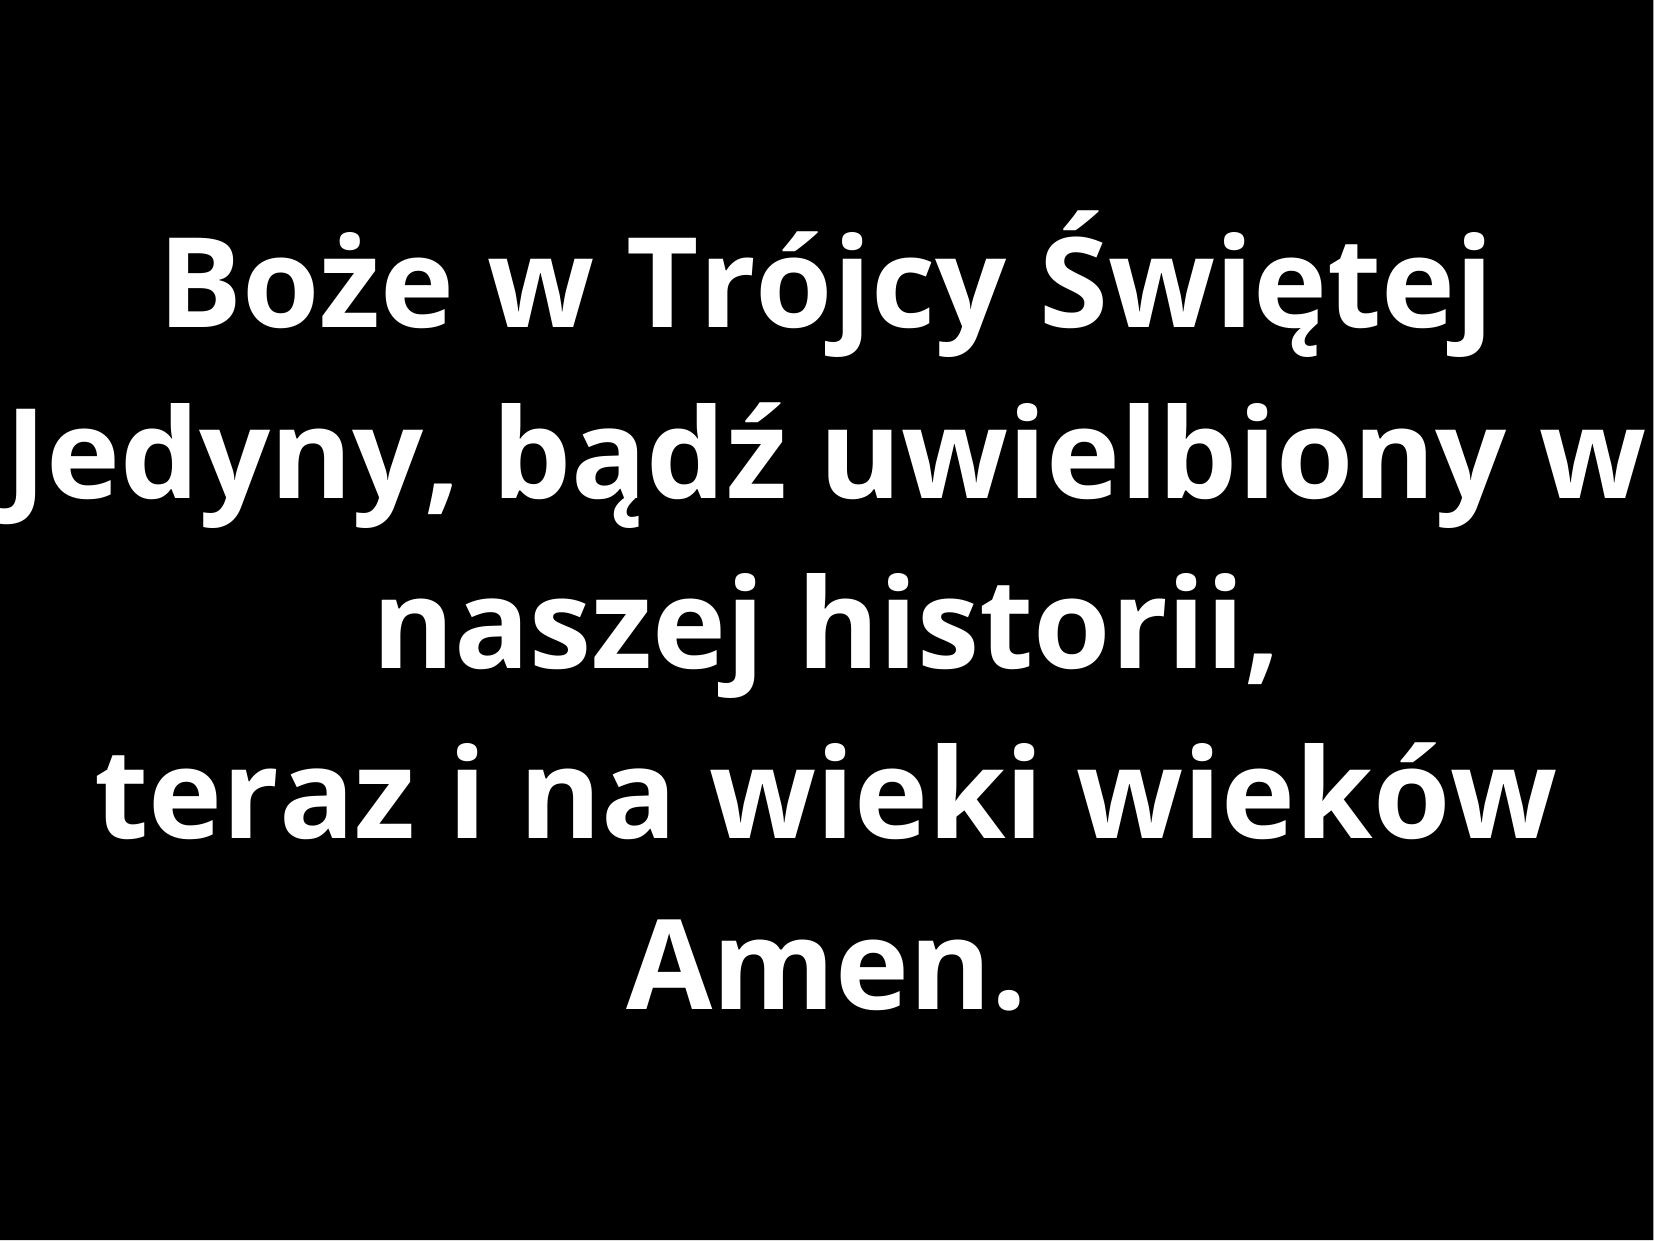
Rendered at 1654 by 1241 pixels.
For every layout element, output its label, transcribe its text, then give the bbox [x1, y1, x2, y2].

title Boże w Trójcy Świętej Jedyny, bądź uwielbiony w naszej historii, teraz i na wieki wieków Amen. [0, 0, 1654, 1241]
